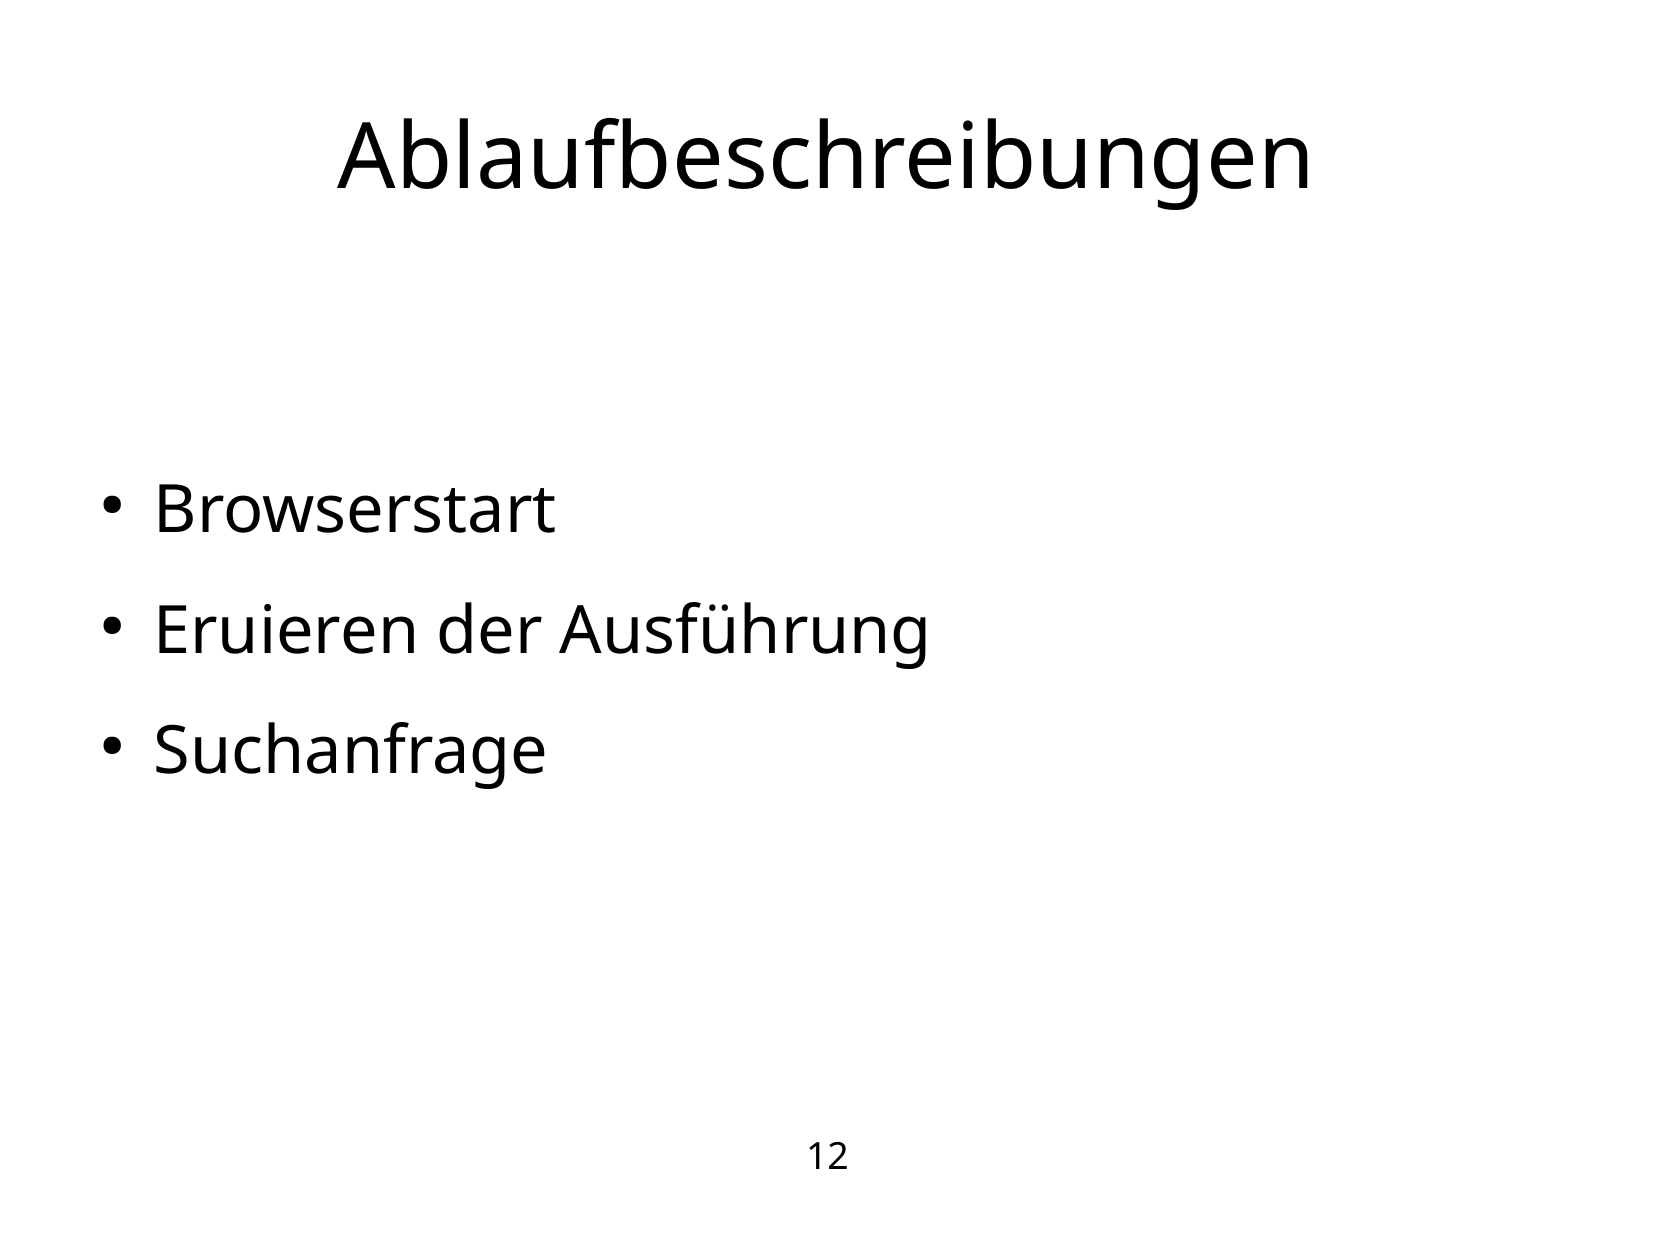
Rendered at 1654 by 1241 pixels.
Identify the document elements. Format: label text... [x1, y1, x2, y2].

list Browserstart Eruieren der Ausführung Suchanfrage [82, 461, 1571, 832]
title Ablaufbeschreibungen [82, 49, 1571, 257]
